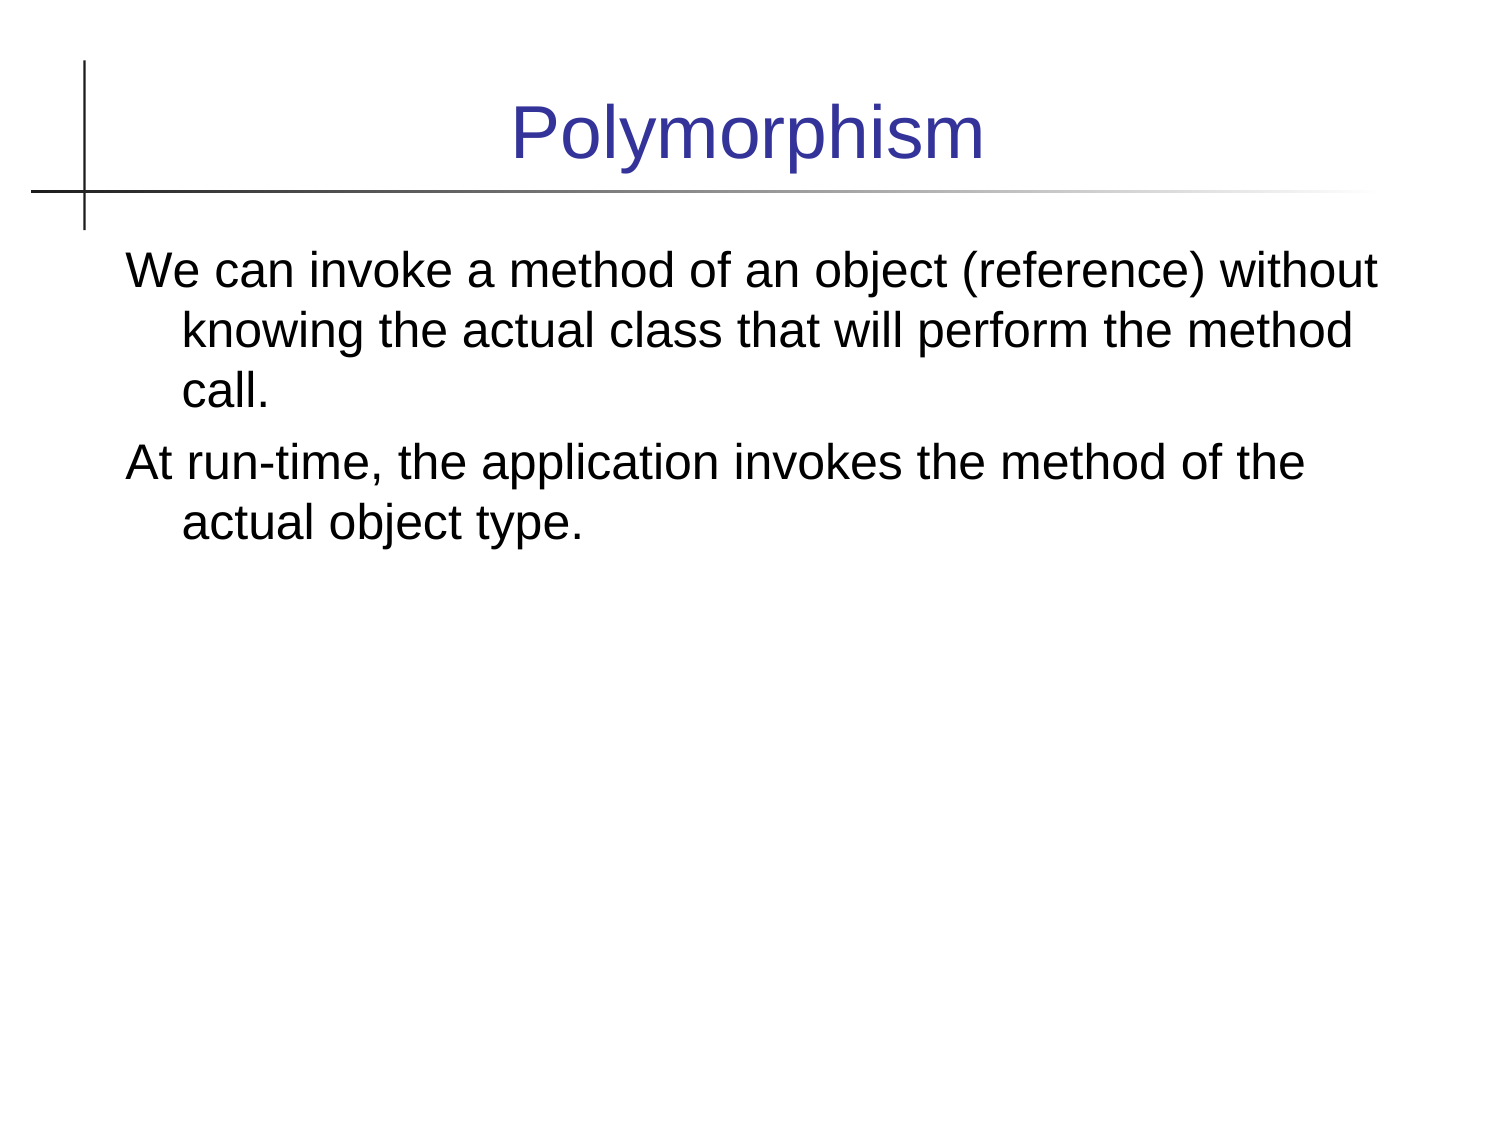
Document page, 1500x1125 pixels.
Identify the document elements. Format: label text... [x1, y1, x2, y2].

title Polymorphism [100, 42, 1397, 182]
list We can invoke a method of an object (reference) without knowing the actual class that will perform the method call. At run-time, the application invokes the method of the actual object type. [110, 229, 1408, 960]
